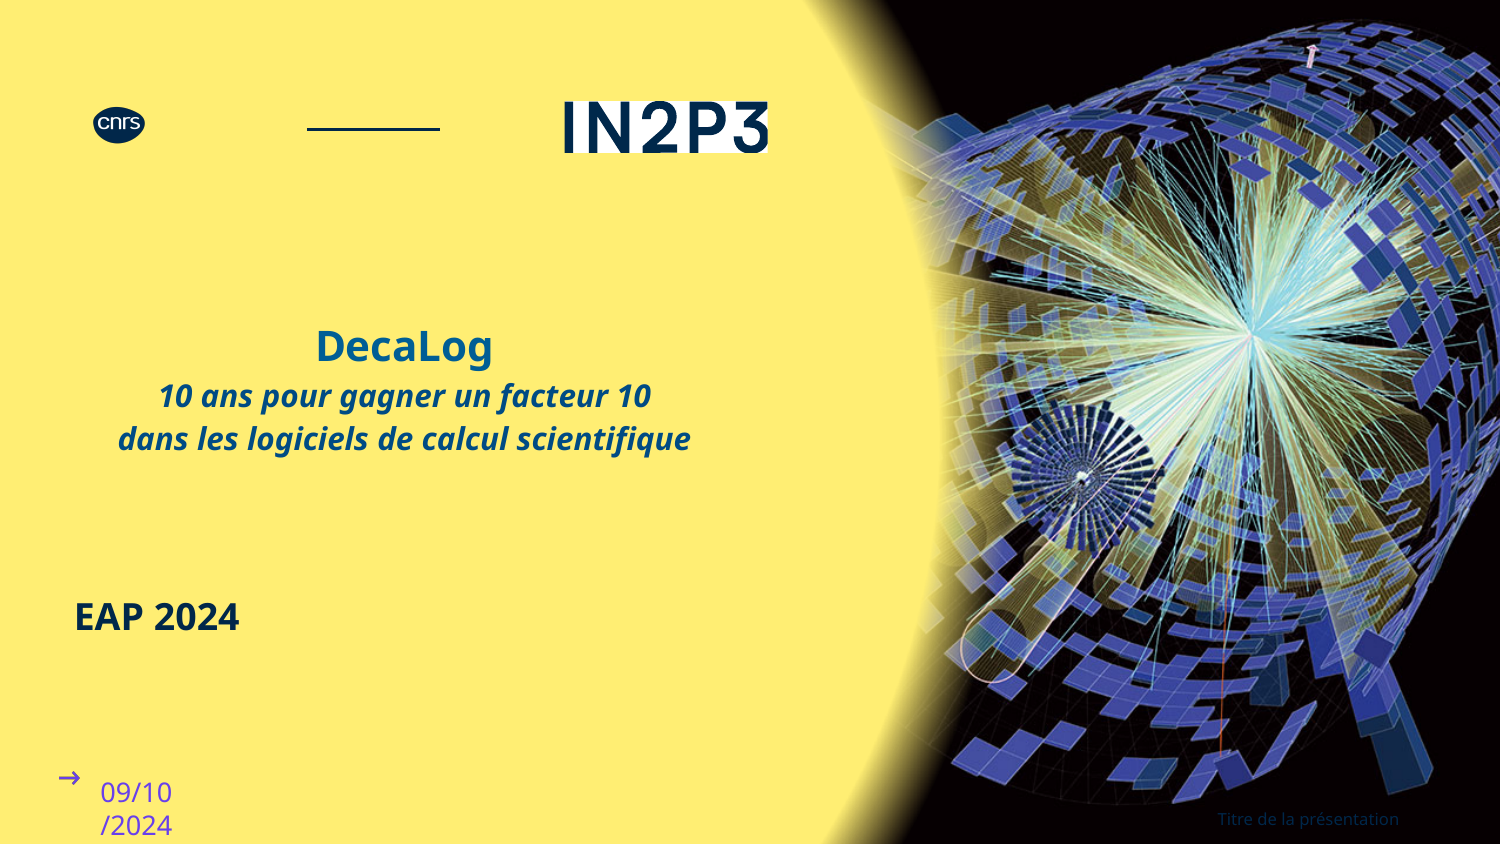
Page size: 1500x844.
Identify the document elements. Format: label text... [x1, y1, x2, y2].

picture [0, 0, 1500, 844]
text_box EAP 2024 [58, 599, 750, 705]
text_box DecaLog 10 ans pour gagner un facteur 10 dans les logiciels de calcul scientifique [58, 309, 750, 469]
